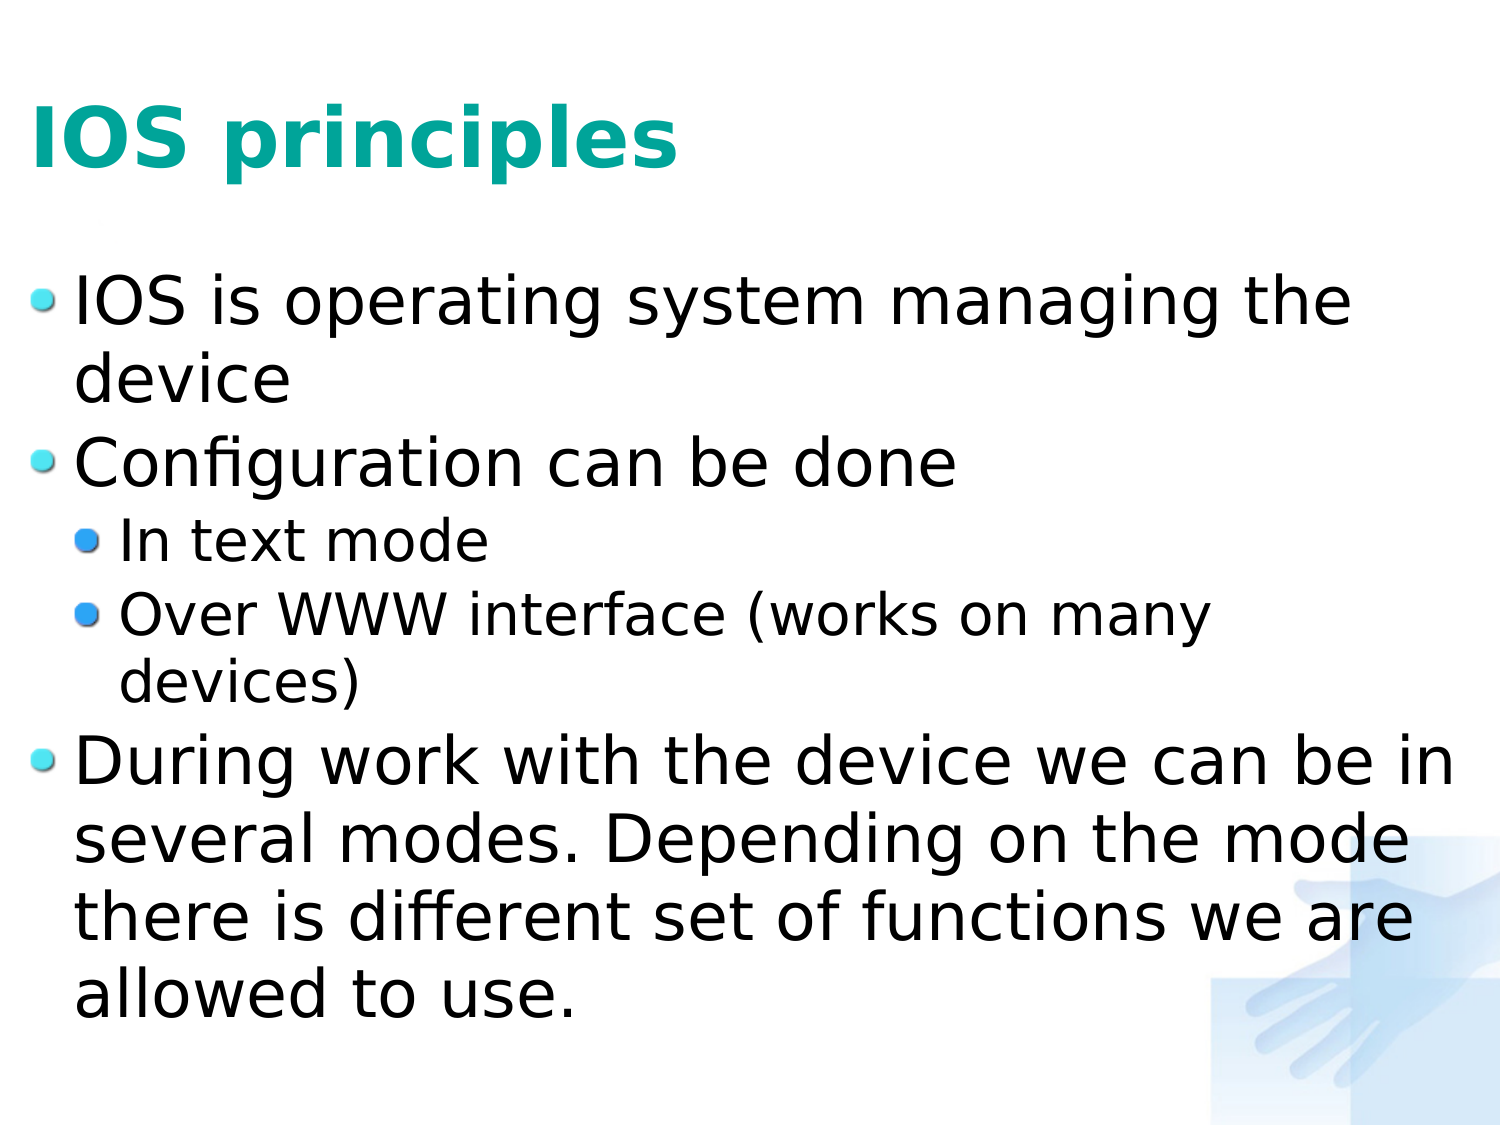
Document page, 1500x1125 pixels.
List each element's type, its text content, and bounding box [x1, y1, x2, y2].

picture [0, 0, 1500, 1125]
title IOS principles [29, 21, 1477, 257]
list IOS is operating system managing the device Configuration can be done In text mode Over WWW interface (works on many devices) During work with the device we can be in several modes. Depending on the mode there is different set of functions we are allowed to use. [29, 262, 1477, 1093]
